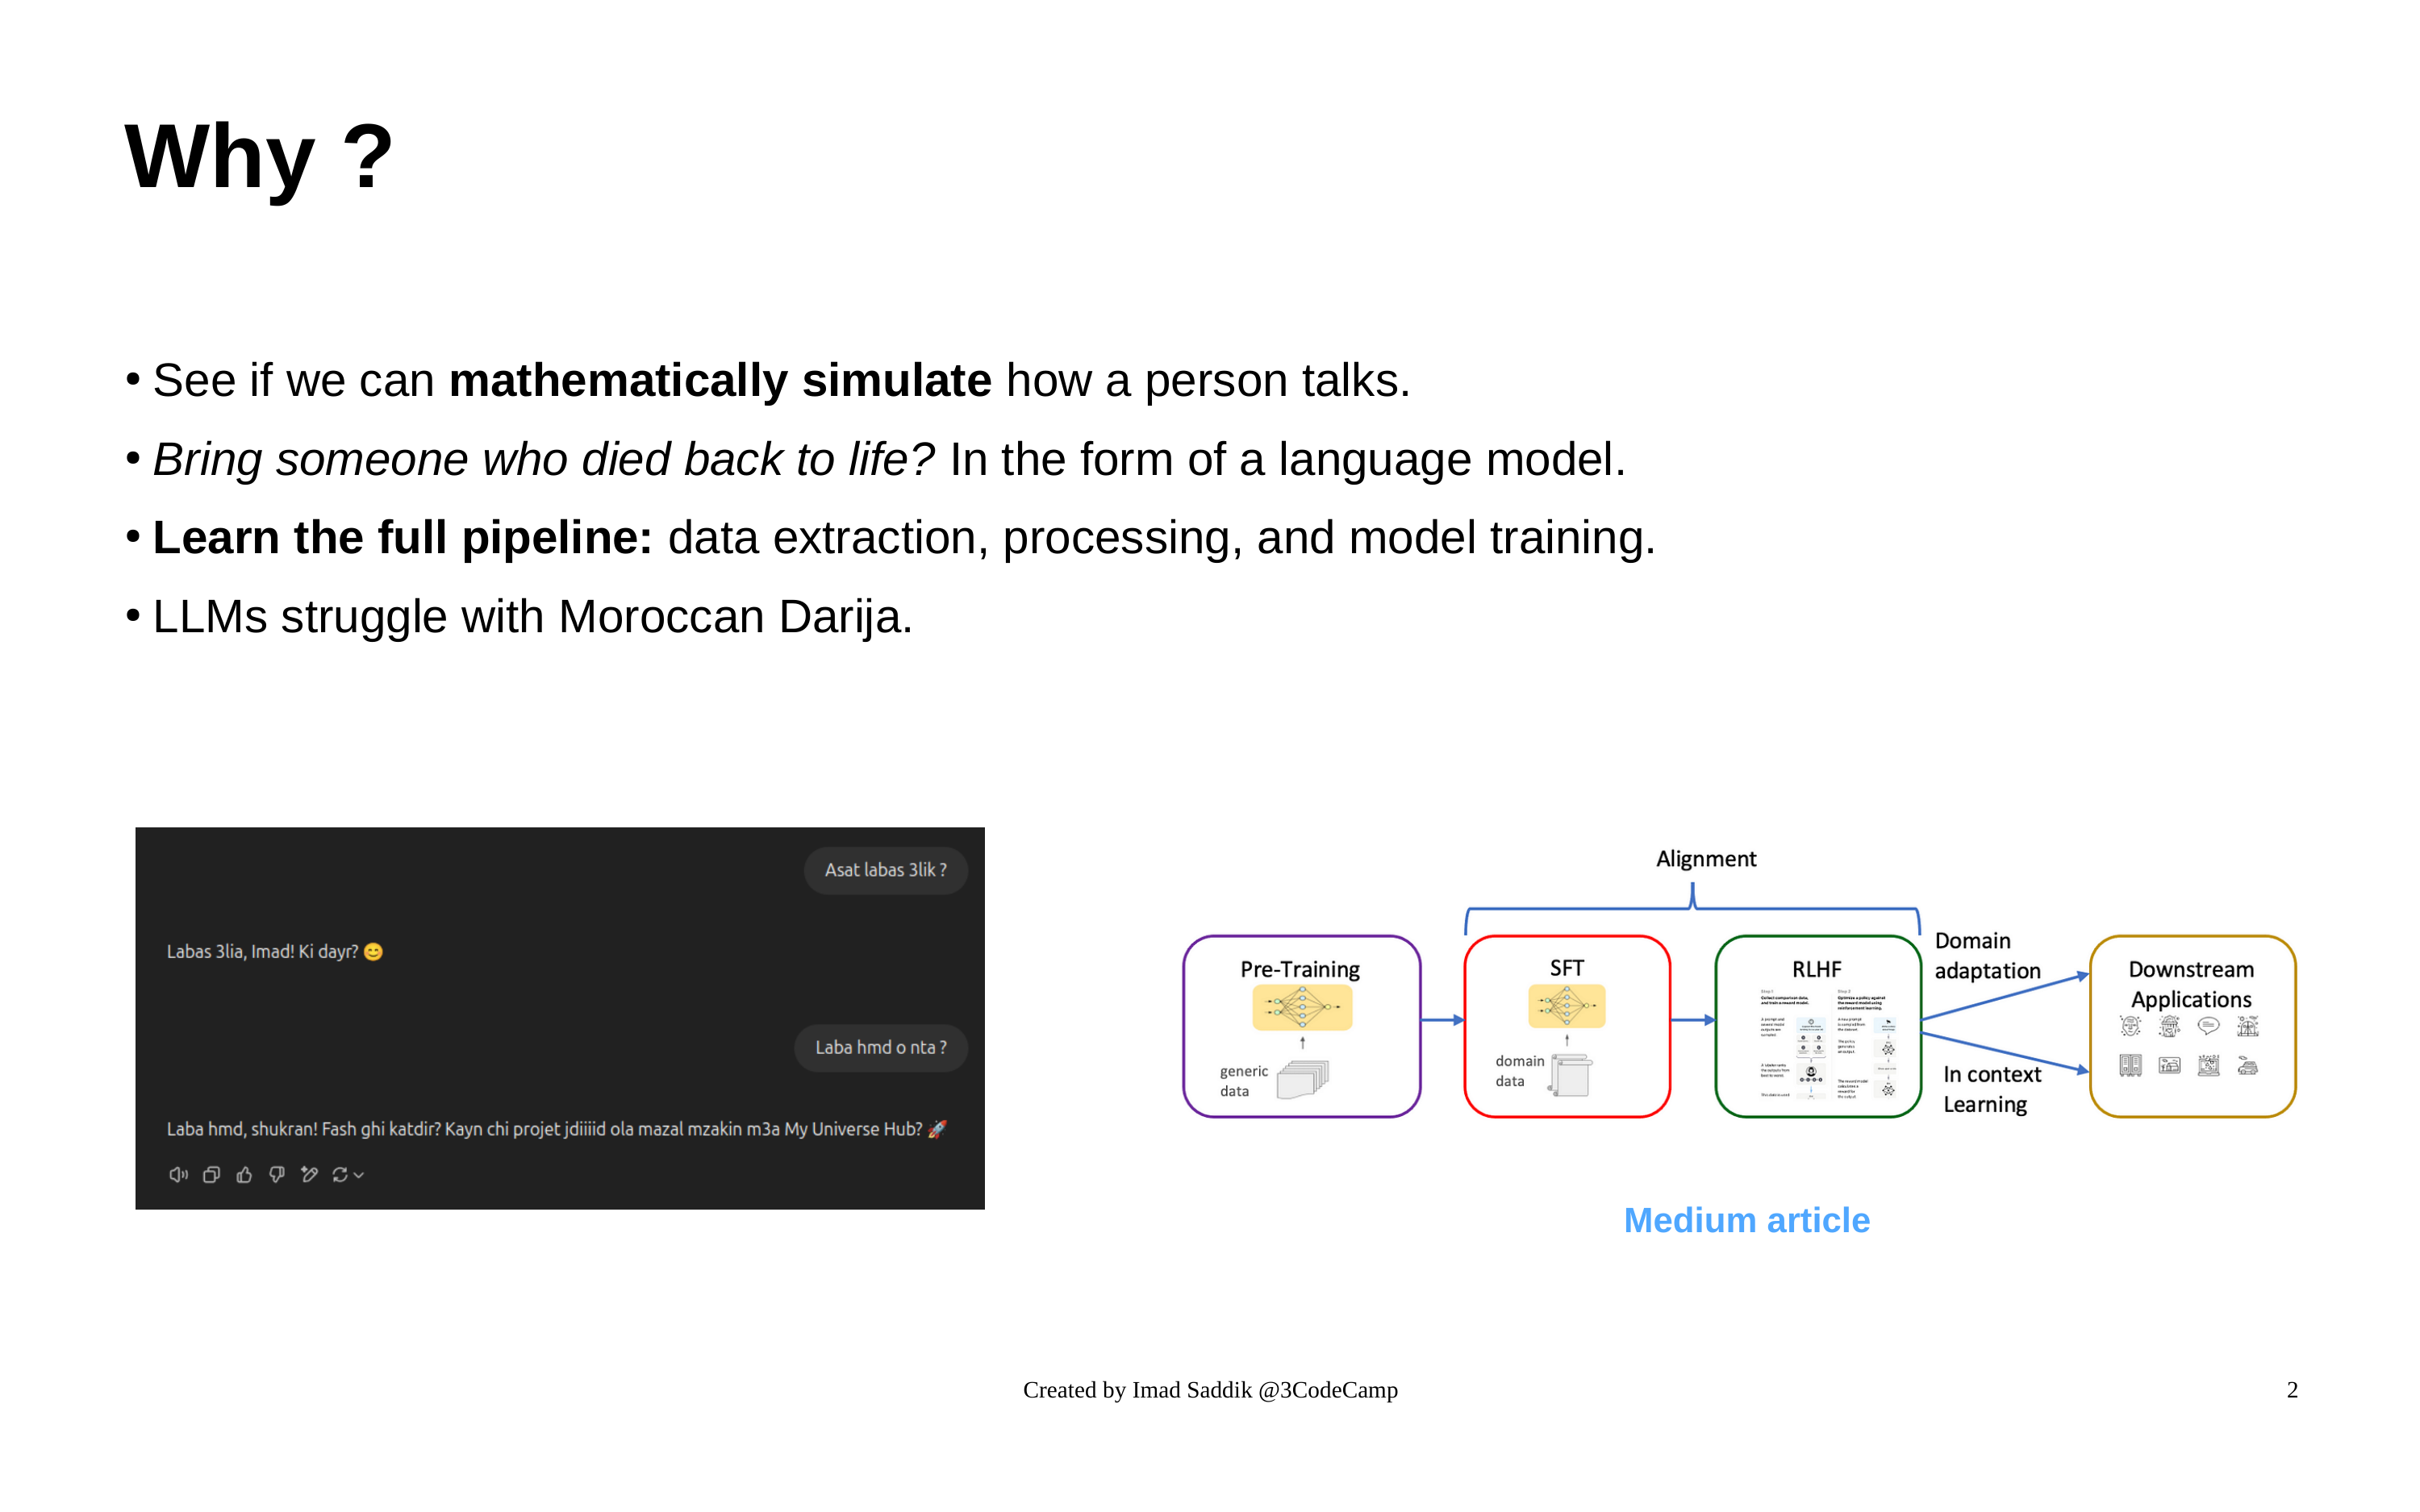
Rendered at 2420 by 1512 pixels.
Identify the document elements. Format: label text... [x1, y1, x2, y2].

picture [1167, 829, 2328, 1145]
picture [136, 827, 985, 1210]
text_box See if we can mathematically simulate how a person talks. Bring someone who died back to life? In the form of a language model. Learn the full pipeline: data extraction, processing, and model training. LLMs struggle with Moroccan Darija. [112, 322, 2288, 648]
text_box Medium article [1490, 1188, 2005, 1253]
text_box Why ? [112, 61, 1194, 251]
